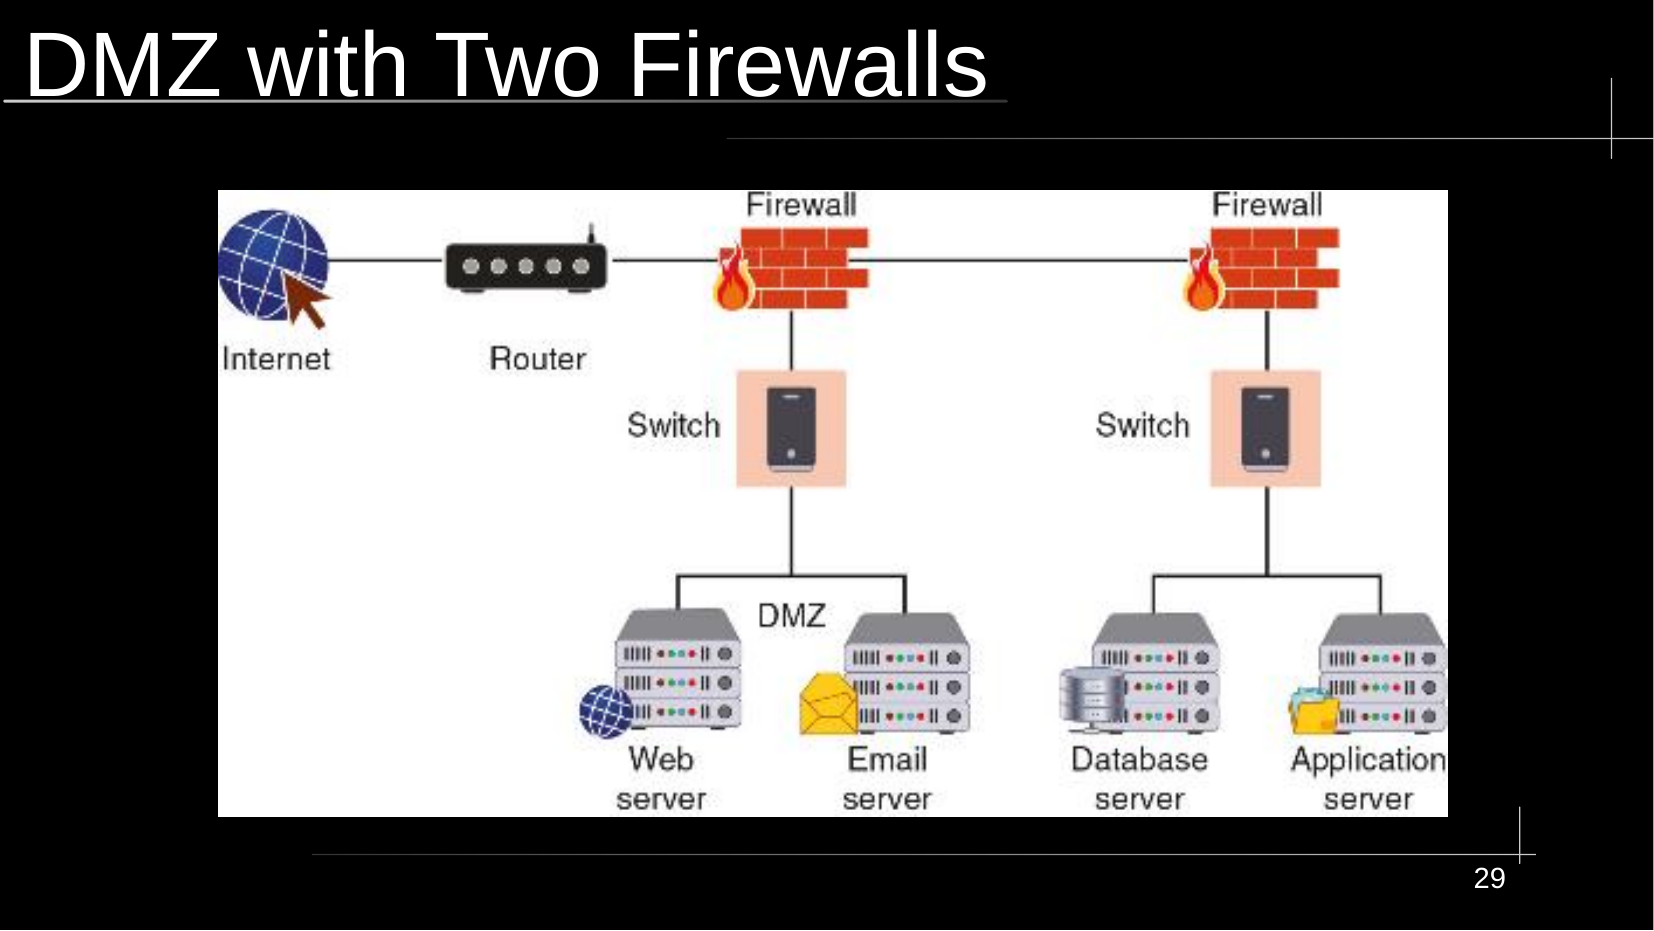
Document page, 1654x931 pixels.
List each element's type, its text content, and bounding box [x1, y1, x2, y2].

picture [218, 190, 1448, 817]
title DMZ with Two Firewalls [23, 11, 1589, 119]
